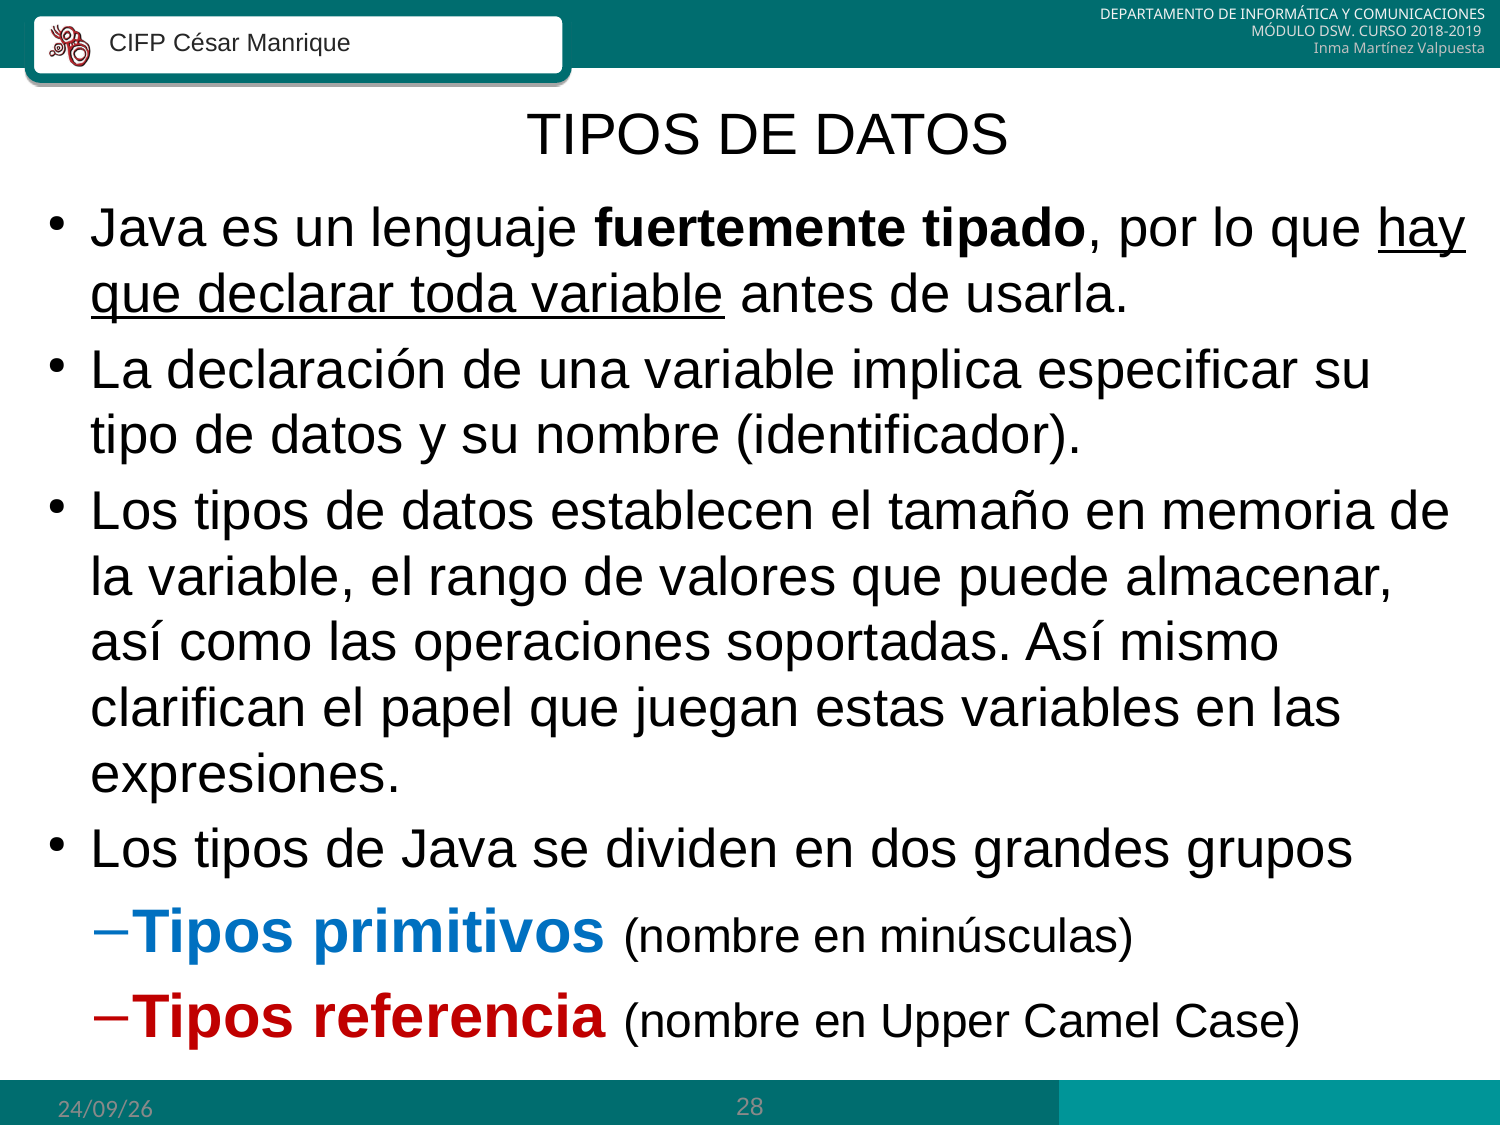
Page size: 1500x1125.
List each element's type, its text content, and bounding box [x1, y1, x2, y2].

list Java es un lenguaje fuertemente tipado, por lo que hay que declarar toda variable antes de usarla. La declaración de una variable implica especificar su tipo de datos y su nombre (identificador). Los tipos de datos establecen el tamaño en memoria de la variable, el rango de valores que puede almacenar, así como las operaciones soportadas. Así mismo clarifican el papel que juegan estas variables en las expresiones. Los tipos de Java se dividen en dos grandes grupos Tipos primitivos (nombre en minúsculas) Tipos referencia (nombre en Upper Camel Case) [17, 184, 1483, 1059]
title TIPOS DE DATOS [17, 90, 1483, 173]
text_box <número> [512, 1082, 988, 1125]
text_box 18/09/18 [42, 1085, 344, 1125]
picture [47, 23, 93, 67]
